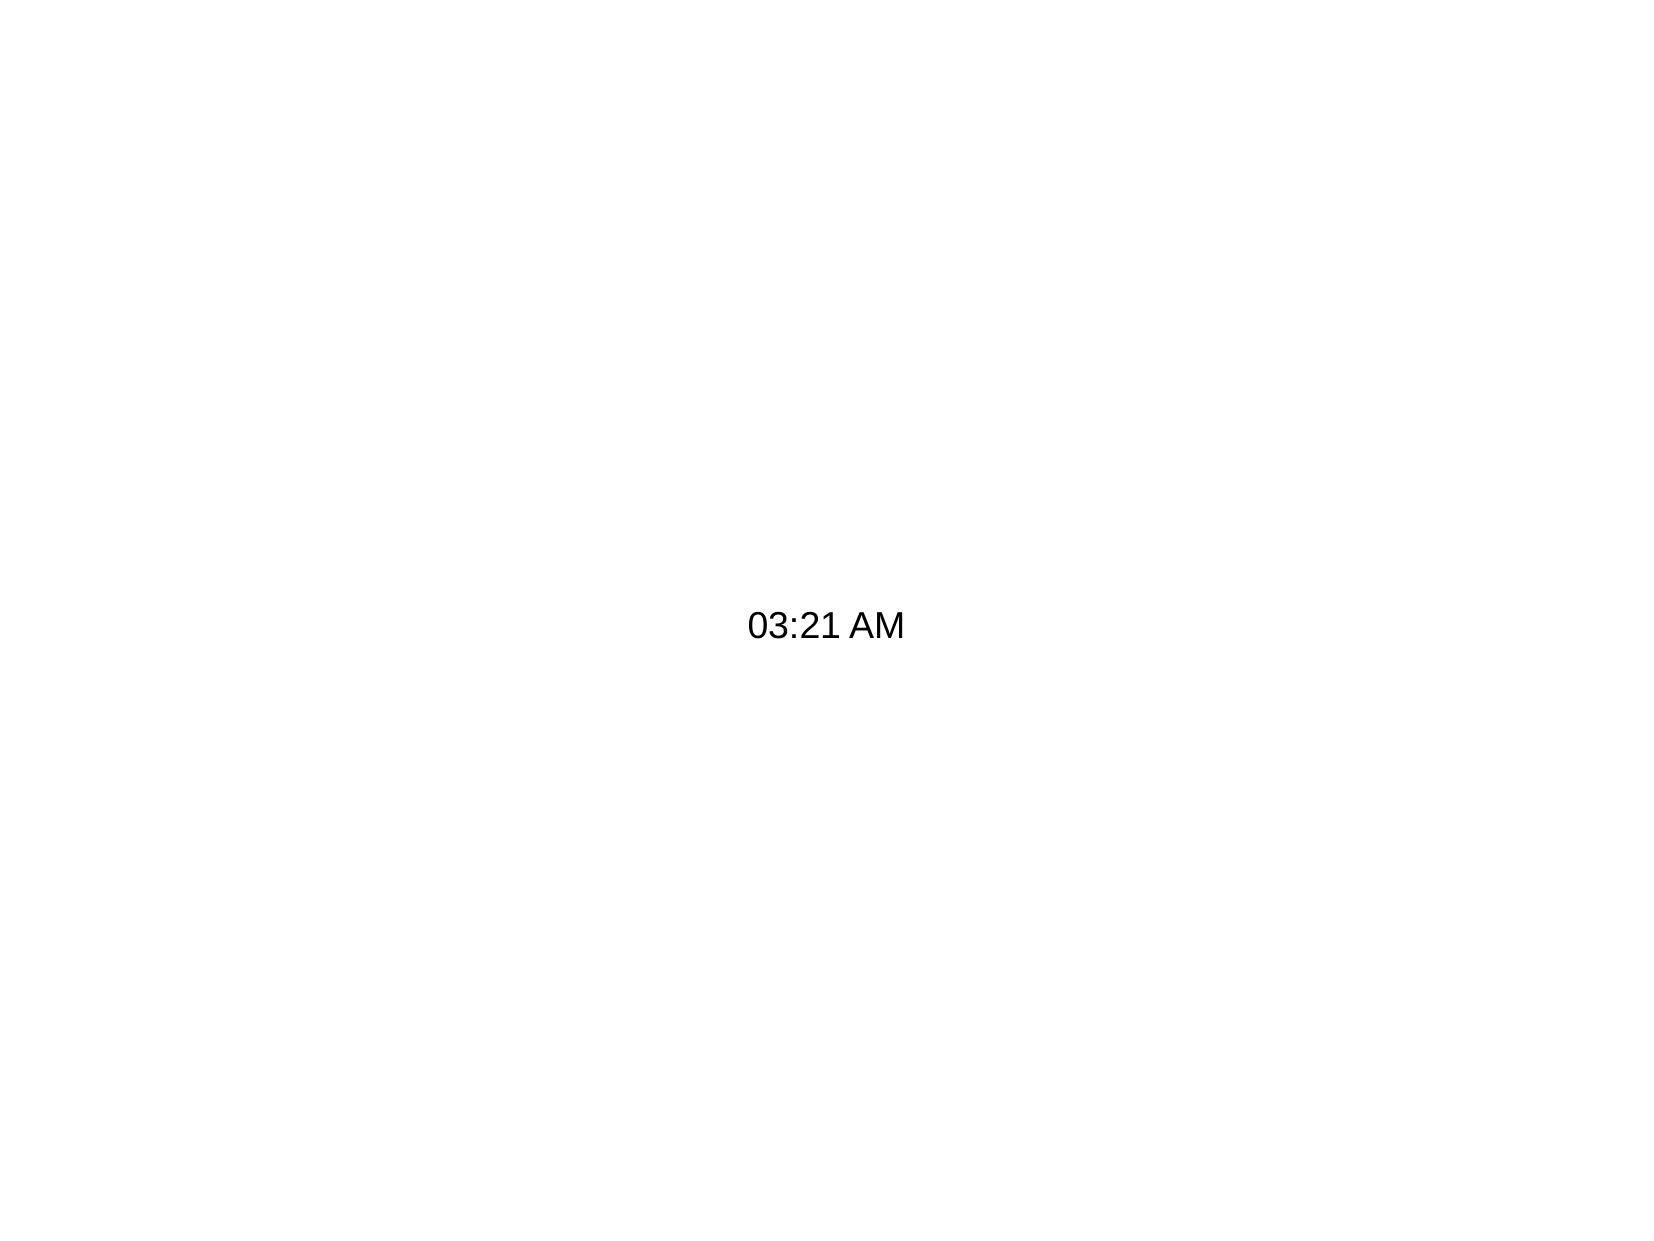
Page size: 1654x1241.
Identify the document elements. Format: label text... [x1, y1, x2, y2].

text_box 05:05 PM [732, 597, 941, 668]
